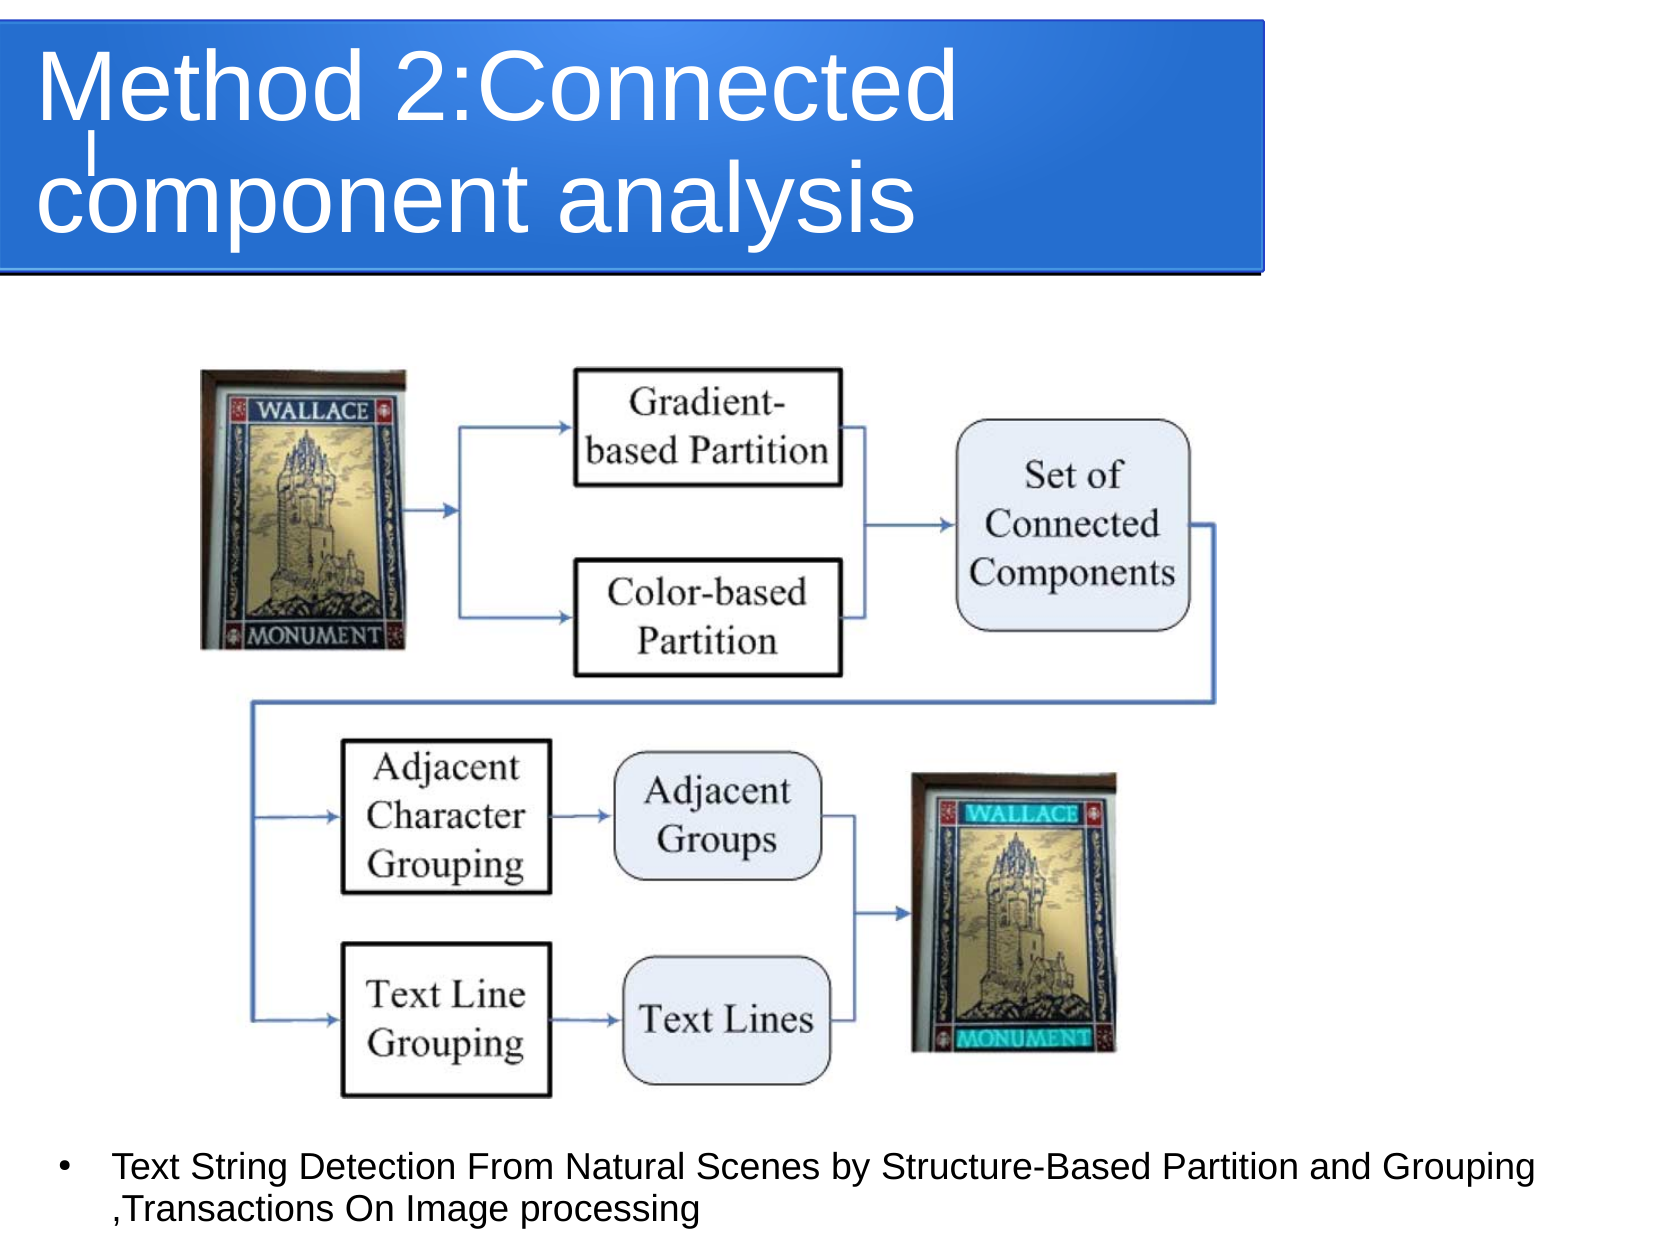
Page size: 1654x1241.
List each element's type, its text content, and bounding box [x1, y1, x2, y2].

text_box Text String Detection From Natural Scenes by Structure-Based Partition and Grouping ,Transactions On Image processing [40, 1145, 1548, 1241]
picture [200, 366, 1217, 1099]
text_box Method 2:Connected component analysis [35, 30, 1250, 254]
